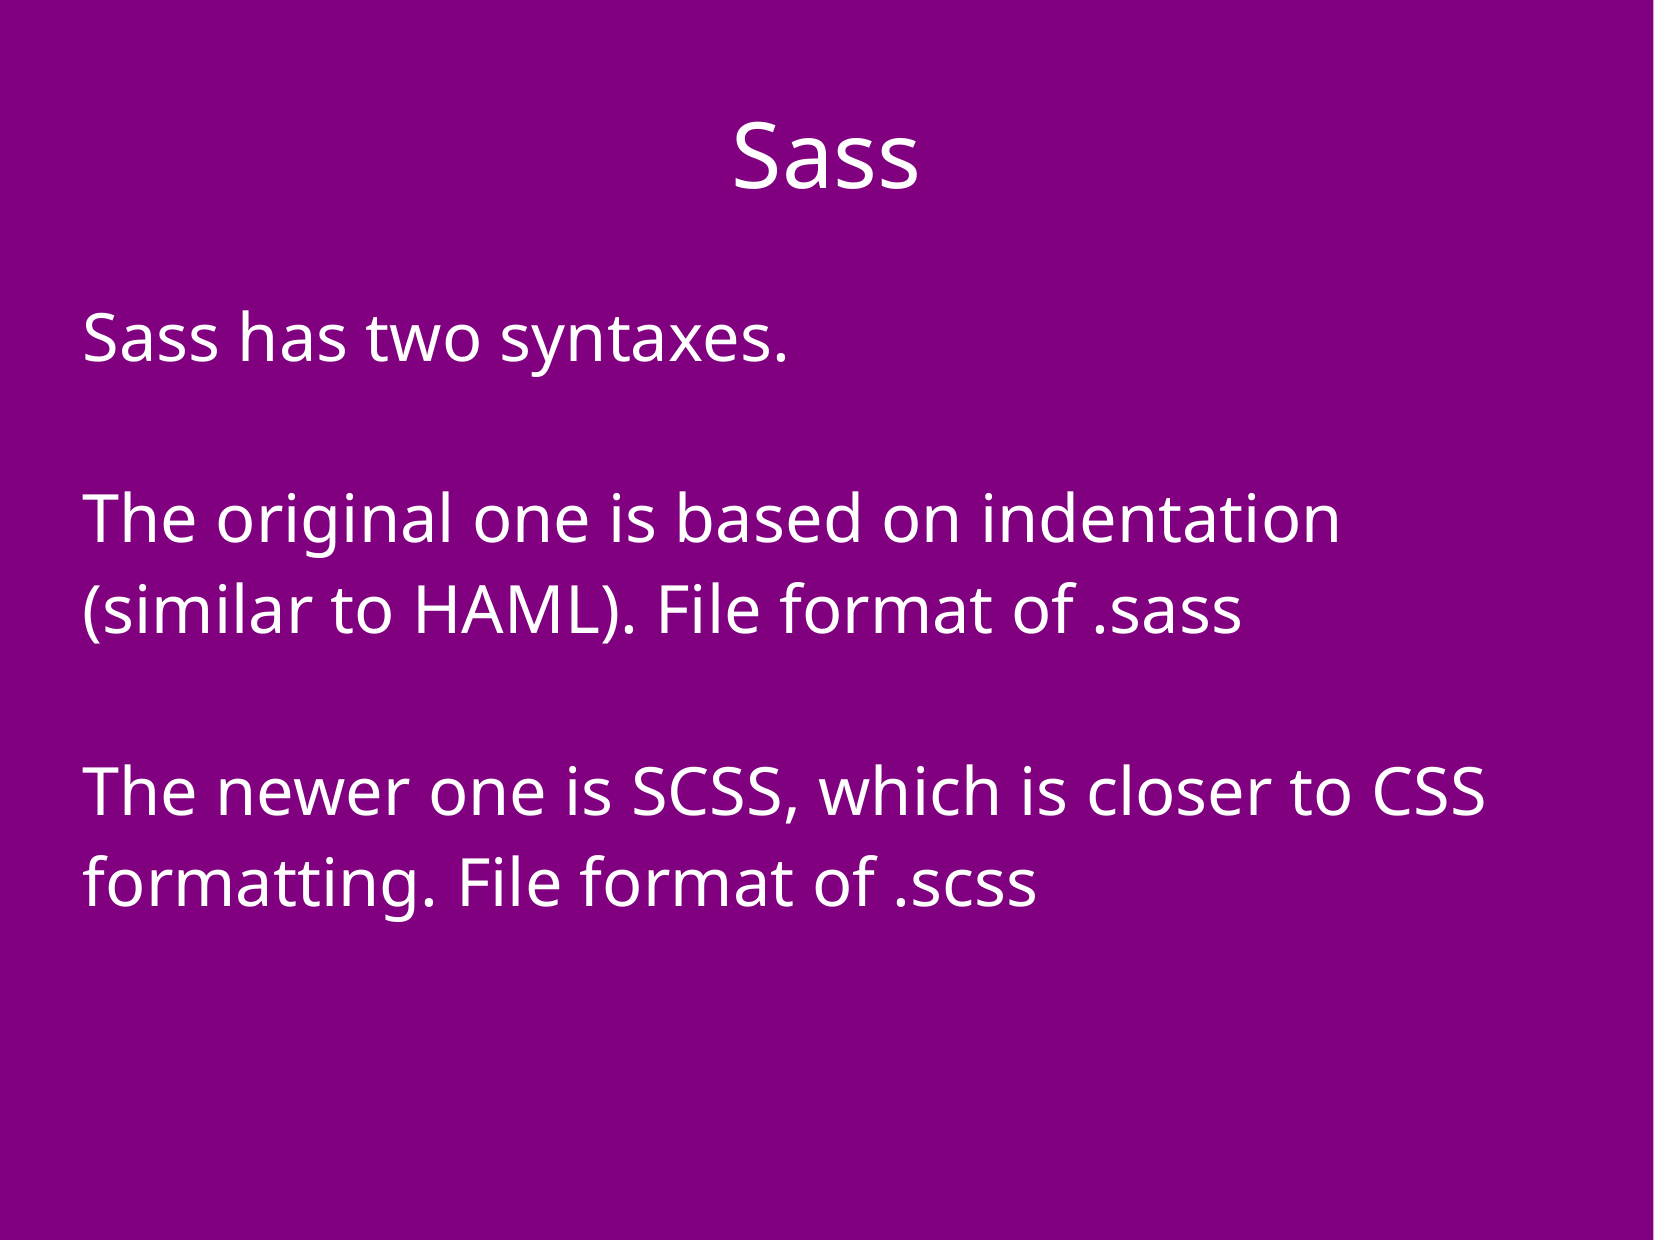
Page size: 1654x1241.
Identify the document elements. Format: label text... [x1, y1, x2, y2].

subtitle Sass has two syntaxes. The original one is based on indentation (similar to HAML). File format of .sass The newer one is SCSS, which is closer to CSS formatting. File format of .scss [82, 290, 1571, 1109]
title Sass [82, 56, 1571, 250]
